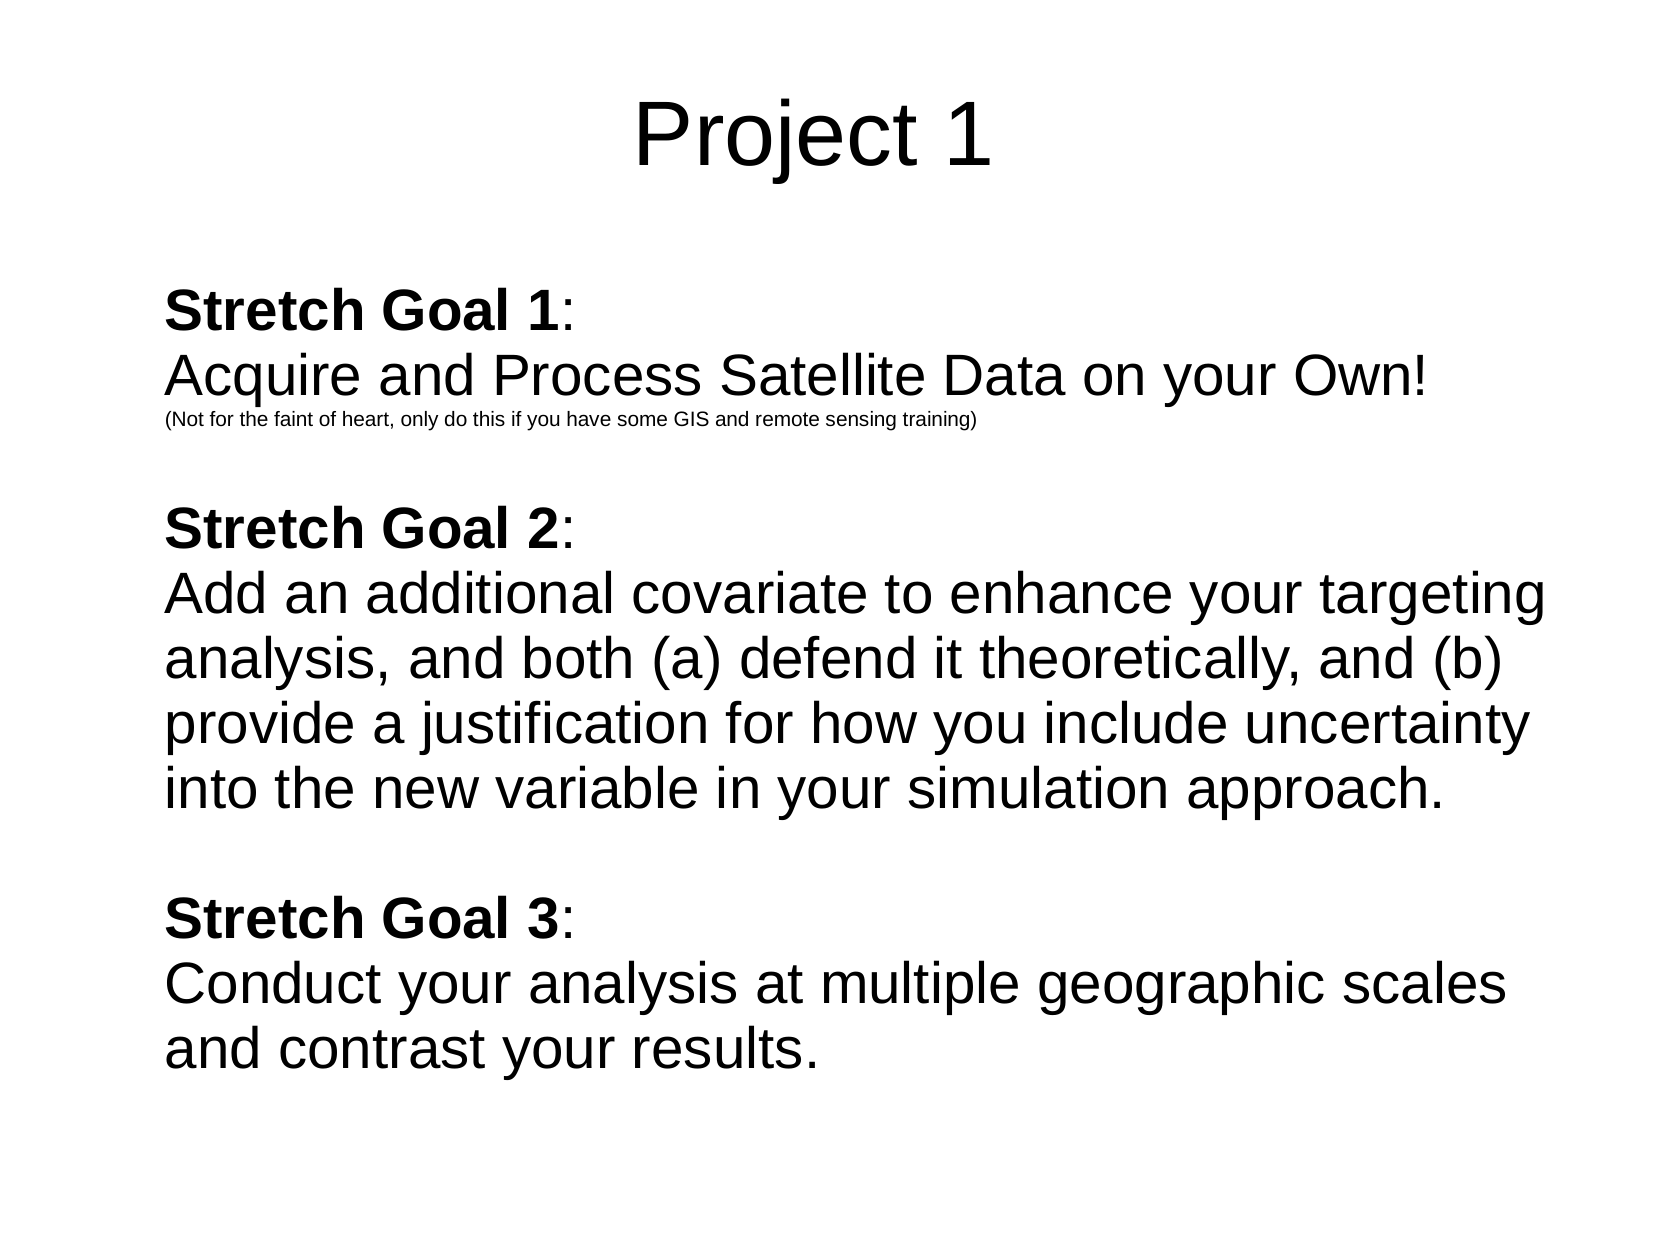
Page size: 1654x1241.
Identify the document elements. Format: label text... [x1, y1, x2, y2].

title Project 1 [82, 30, 1571, 238]
text_box Stretch Goal 1: Acquire and Process Satellite Data on your Own! (Not for the faint of heart, only do this if you have some GIS and remote sensing training) Stretch Goal 2: Add an additional covariate to enhance your targeting analysis, and both (a) defend it theoretically, and (b) provide a justification for how you include uncertainty into the new variable in your simulation approach. Stretch Goal 3: Conduct your analysis at multiple geographic scales and contrast your results. [150, 270, 1576, 1154]
